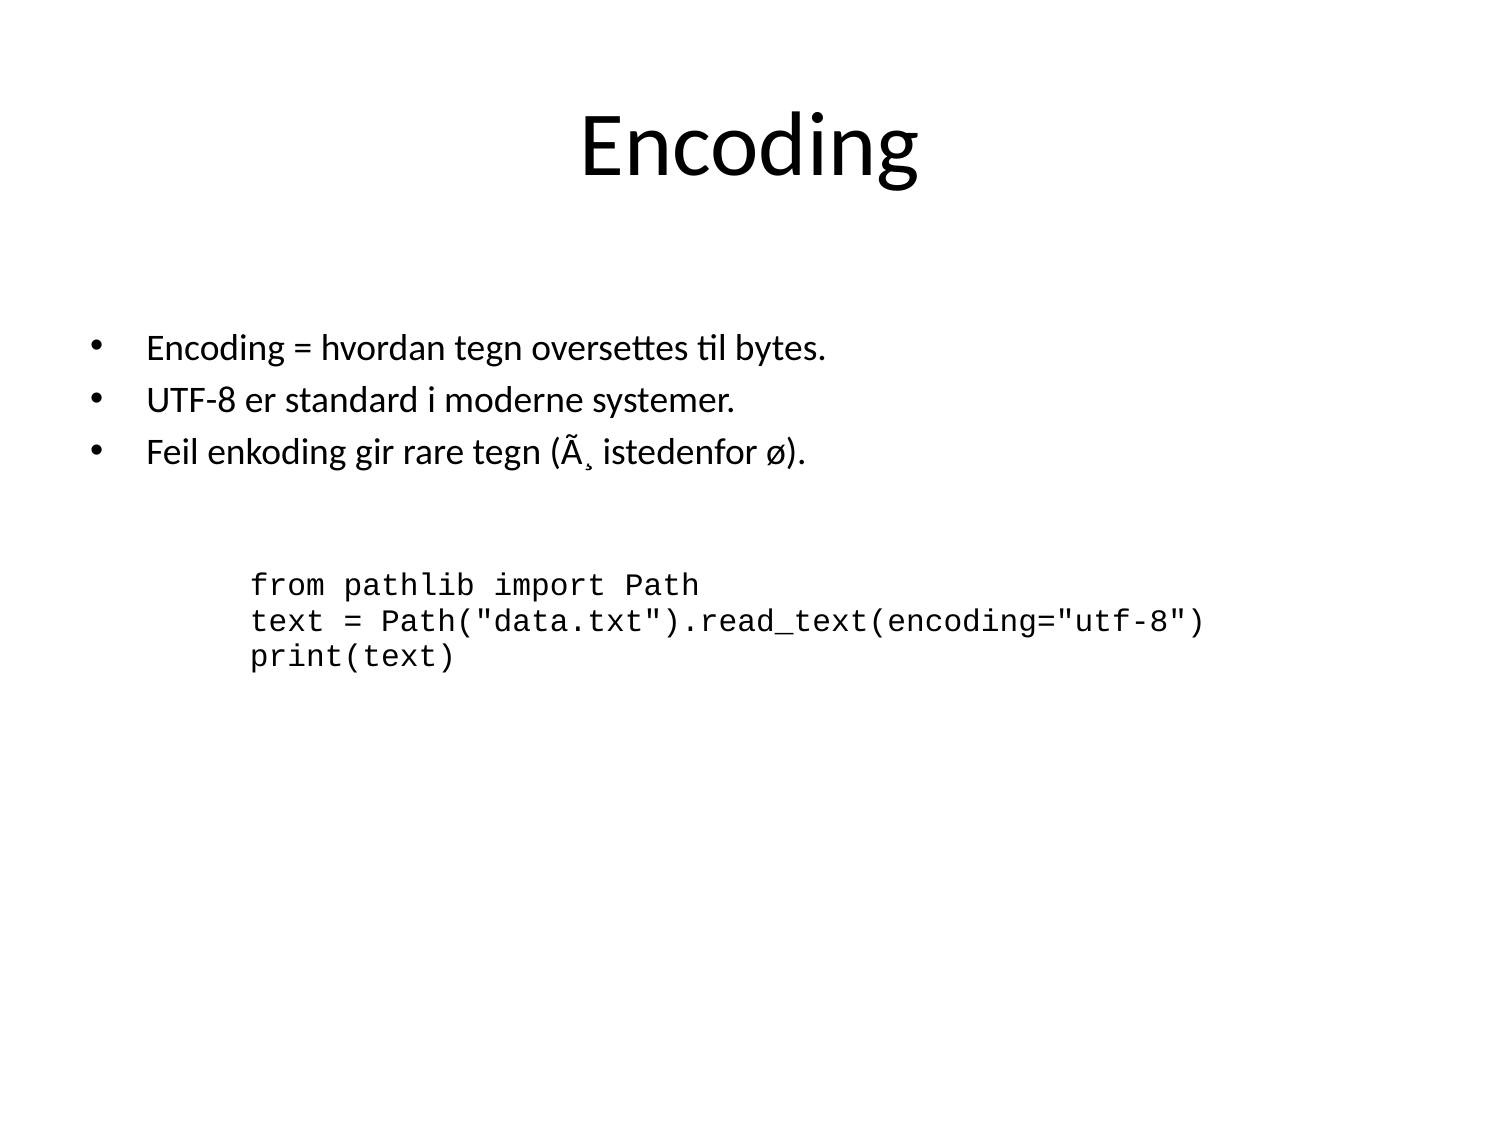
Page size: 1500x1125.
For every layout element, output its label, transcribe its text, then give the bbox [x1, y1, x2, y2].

list Encoding = hvordan tegn oversettes til bytes. UTF-8 er standard i moderne systemer. Feil enkoding gir rare tegn (Ã¸ istedenfor ø). [75, 262, 1425, 1005]
text_box from pathlib import Path text = Path("data.txt").read_text(encoding="utf-8") print(text) [235, 562, 1313, 788]
title Encoding [75, 45, 1425, 233]
